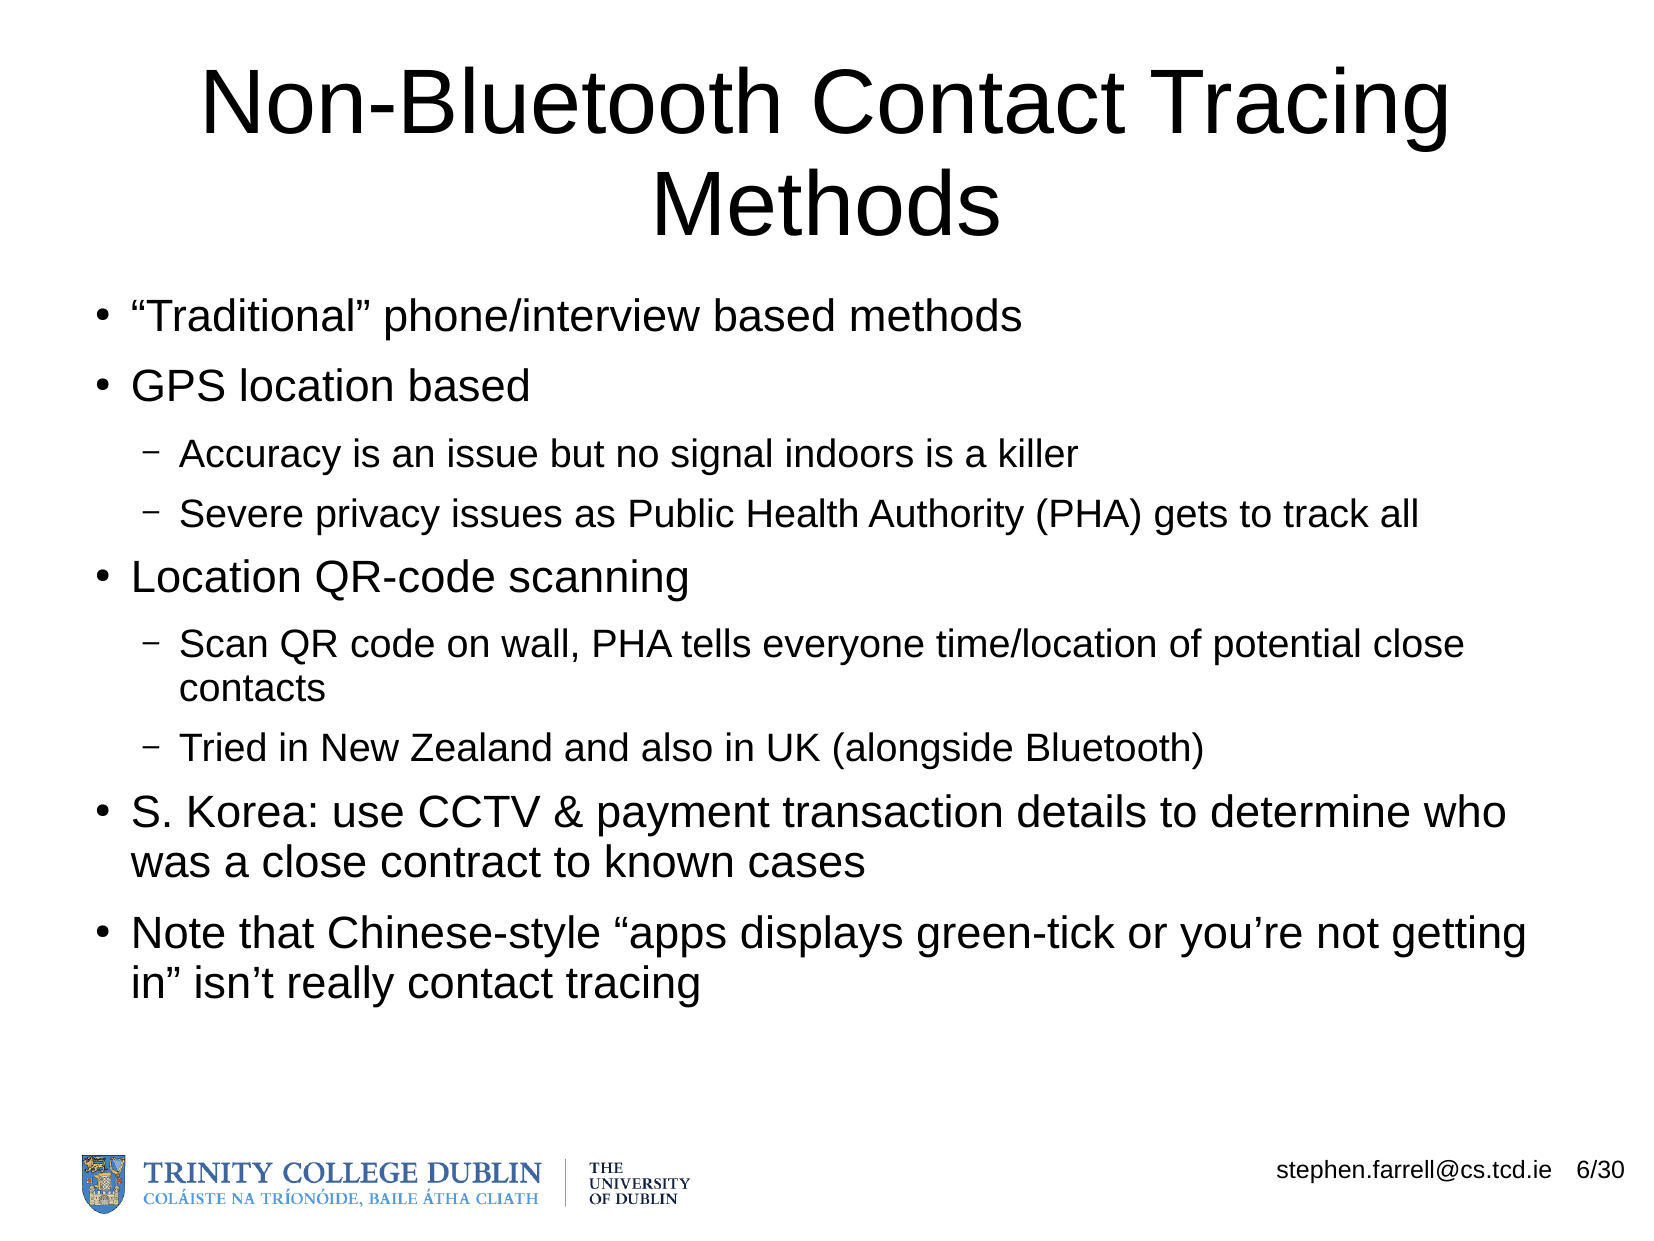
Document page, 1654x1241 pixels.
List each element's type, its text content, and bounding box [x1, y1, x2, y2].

list “Traditional” phone/interview based methods GPS location based Accuracy is an issue but no signal indoors is a killer Severe privacy issues as Public Health Authority (PHA) gets to track all Location QR-code scanning Scan QR code on wall, PHA tells everyone time/location of potential close contacts Tried in New Zealand and also in UK (alongside Bluetooth) S. Korea: use CCTV & payment transaction details to determine who was a close contract to known cases Note that Chinese-style “apps displays green-tick or you’re not getting in” isn’t really contact tracing [82, 290, 1571, 1010]
picture [82, 1155, 694, 1214]
title Non-Bluetooth Contact Tracing Methods [82, 49, 1571, 257]
